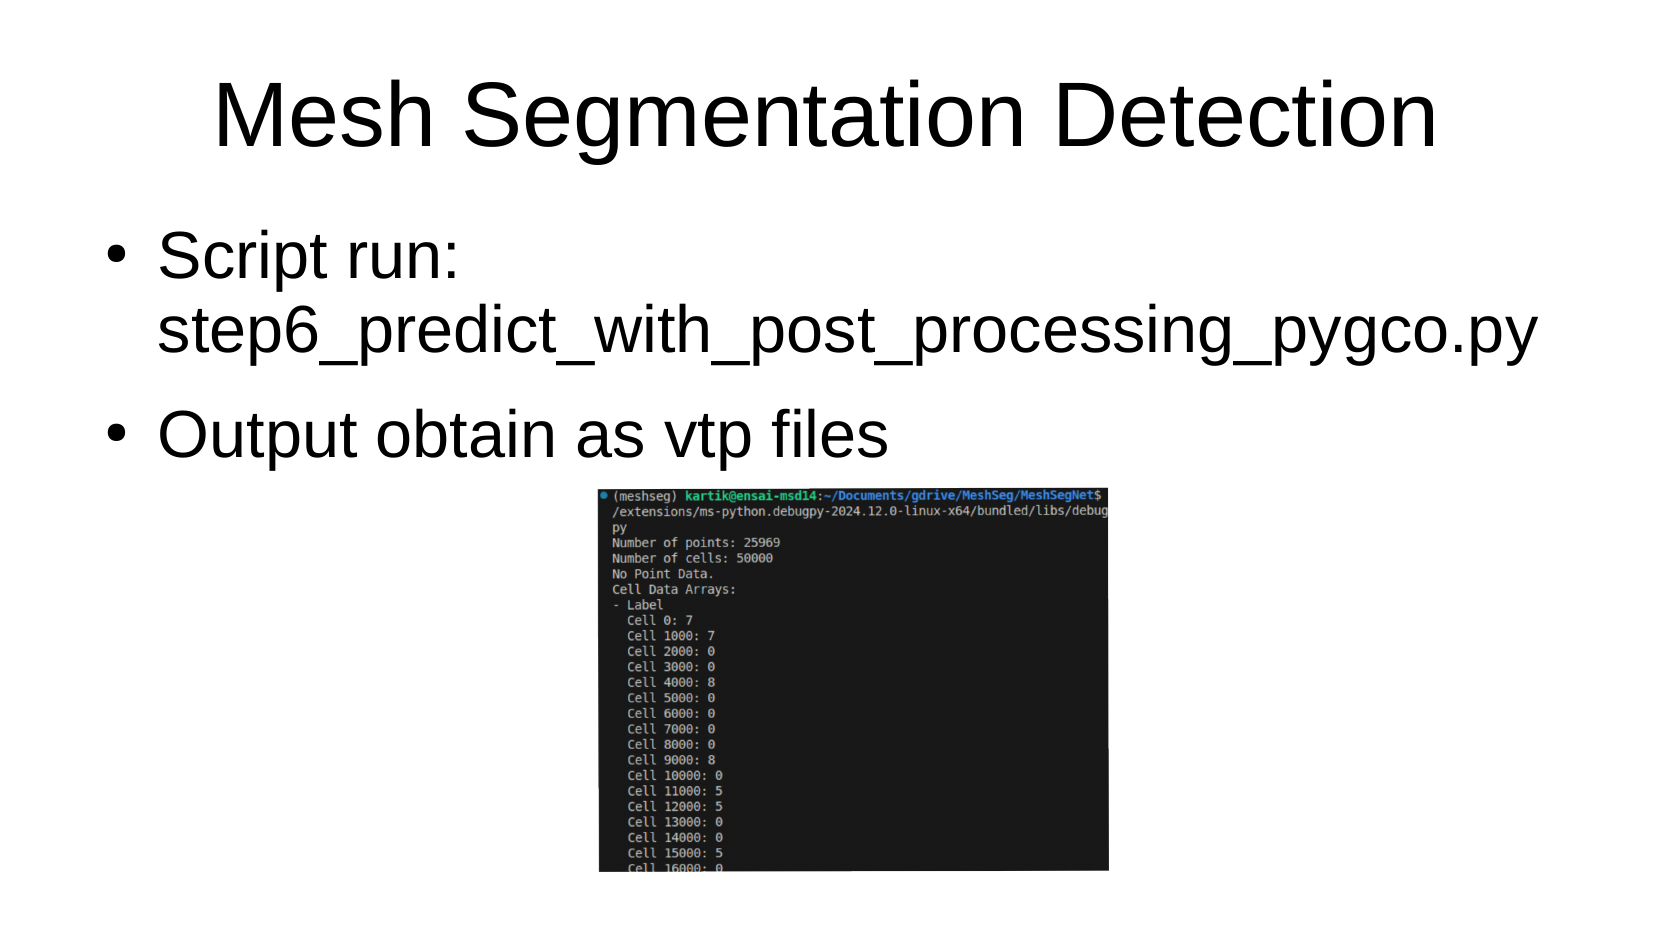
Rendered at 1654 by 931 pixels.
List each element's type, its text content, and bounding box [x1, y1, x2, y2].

picture [597, 487, 1109, 872]
list Script run: step6_predict_with_post_processing_pygco.py Output obtain as vtp files [86, 217, 1576, 758]
title Mesh Segmentation Detection [82, 37, 1571, 193]
